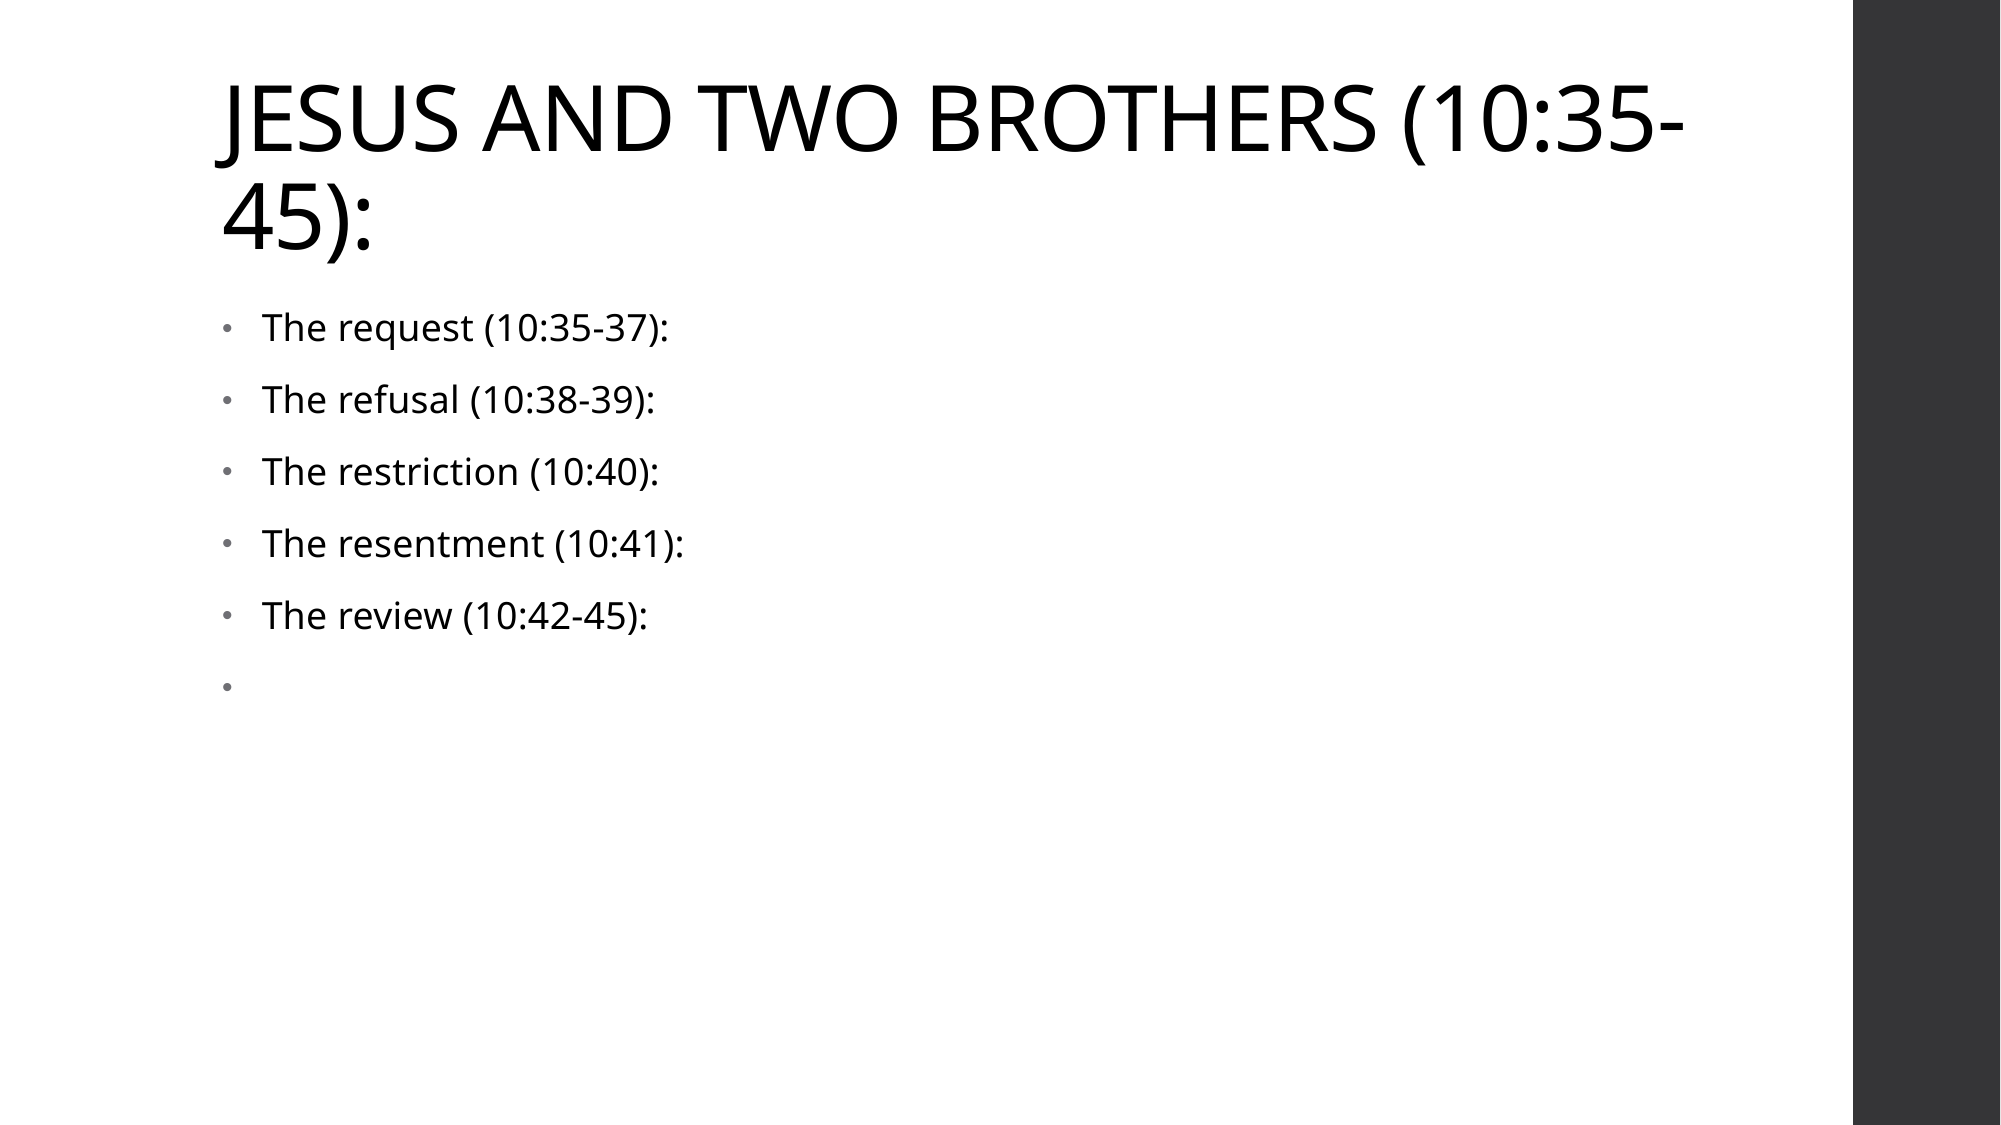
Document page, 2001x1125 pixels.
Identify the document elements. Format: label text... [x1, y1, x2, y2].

list The request (10:35-37): The refusal (10:38-39): The restriction (10:40): The resentment (10:41): The review (10:42-45): [206, 299, 1617, 1014]
title JESUS AND TWO BROTHERS (10:35-45): [206, 60, 1797, 278]
